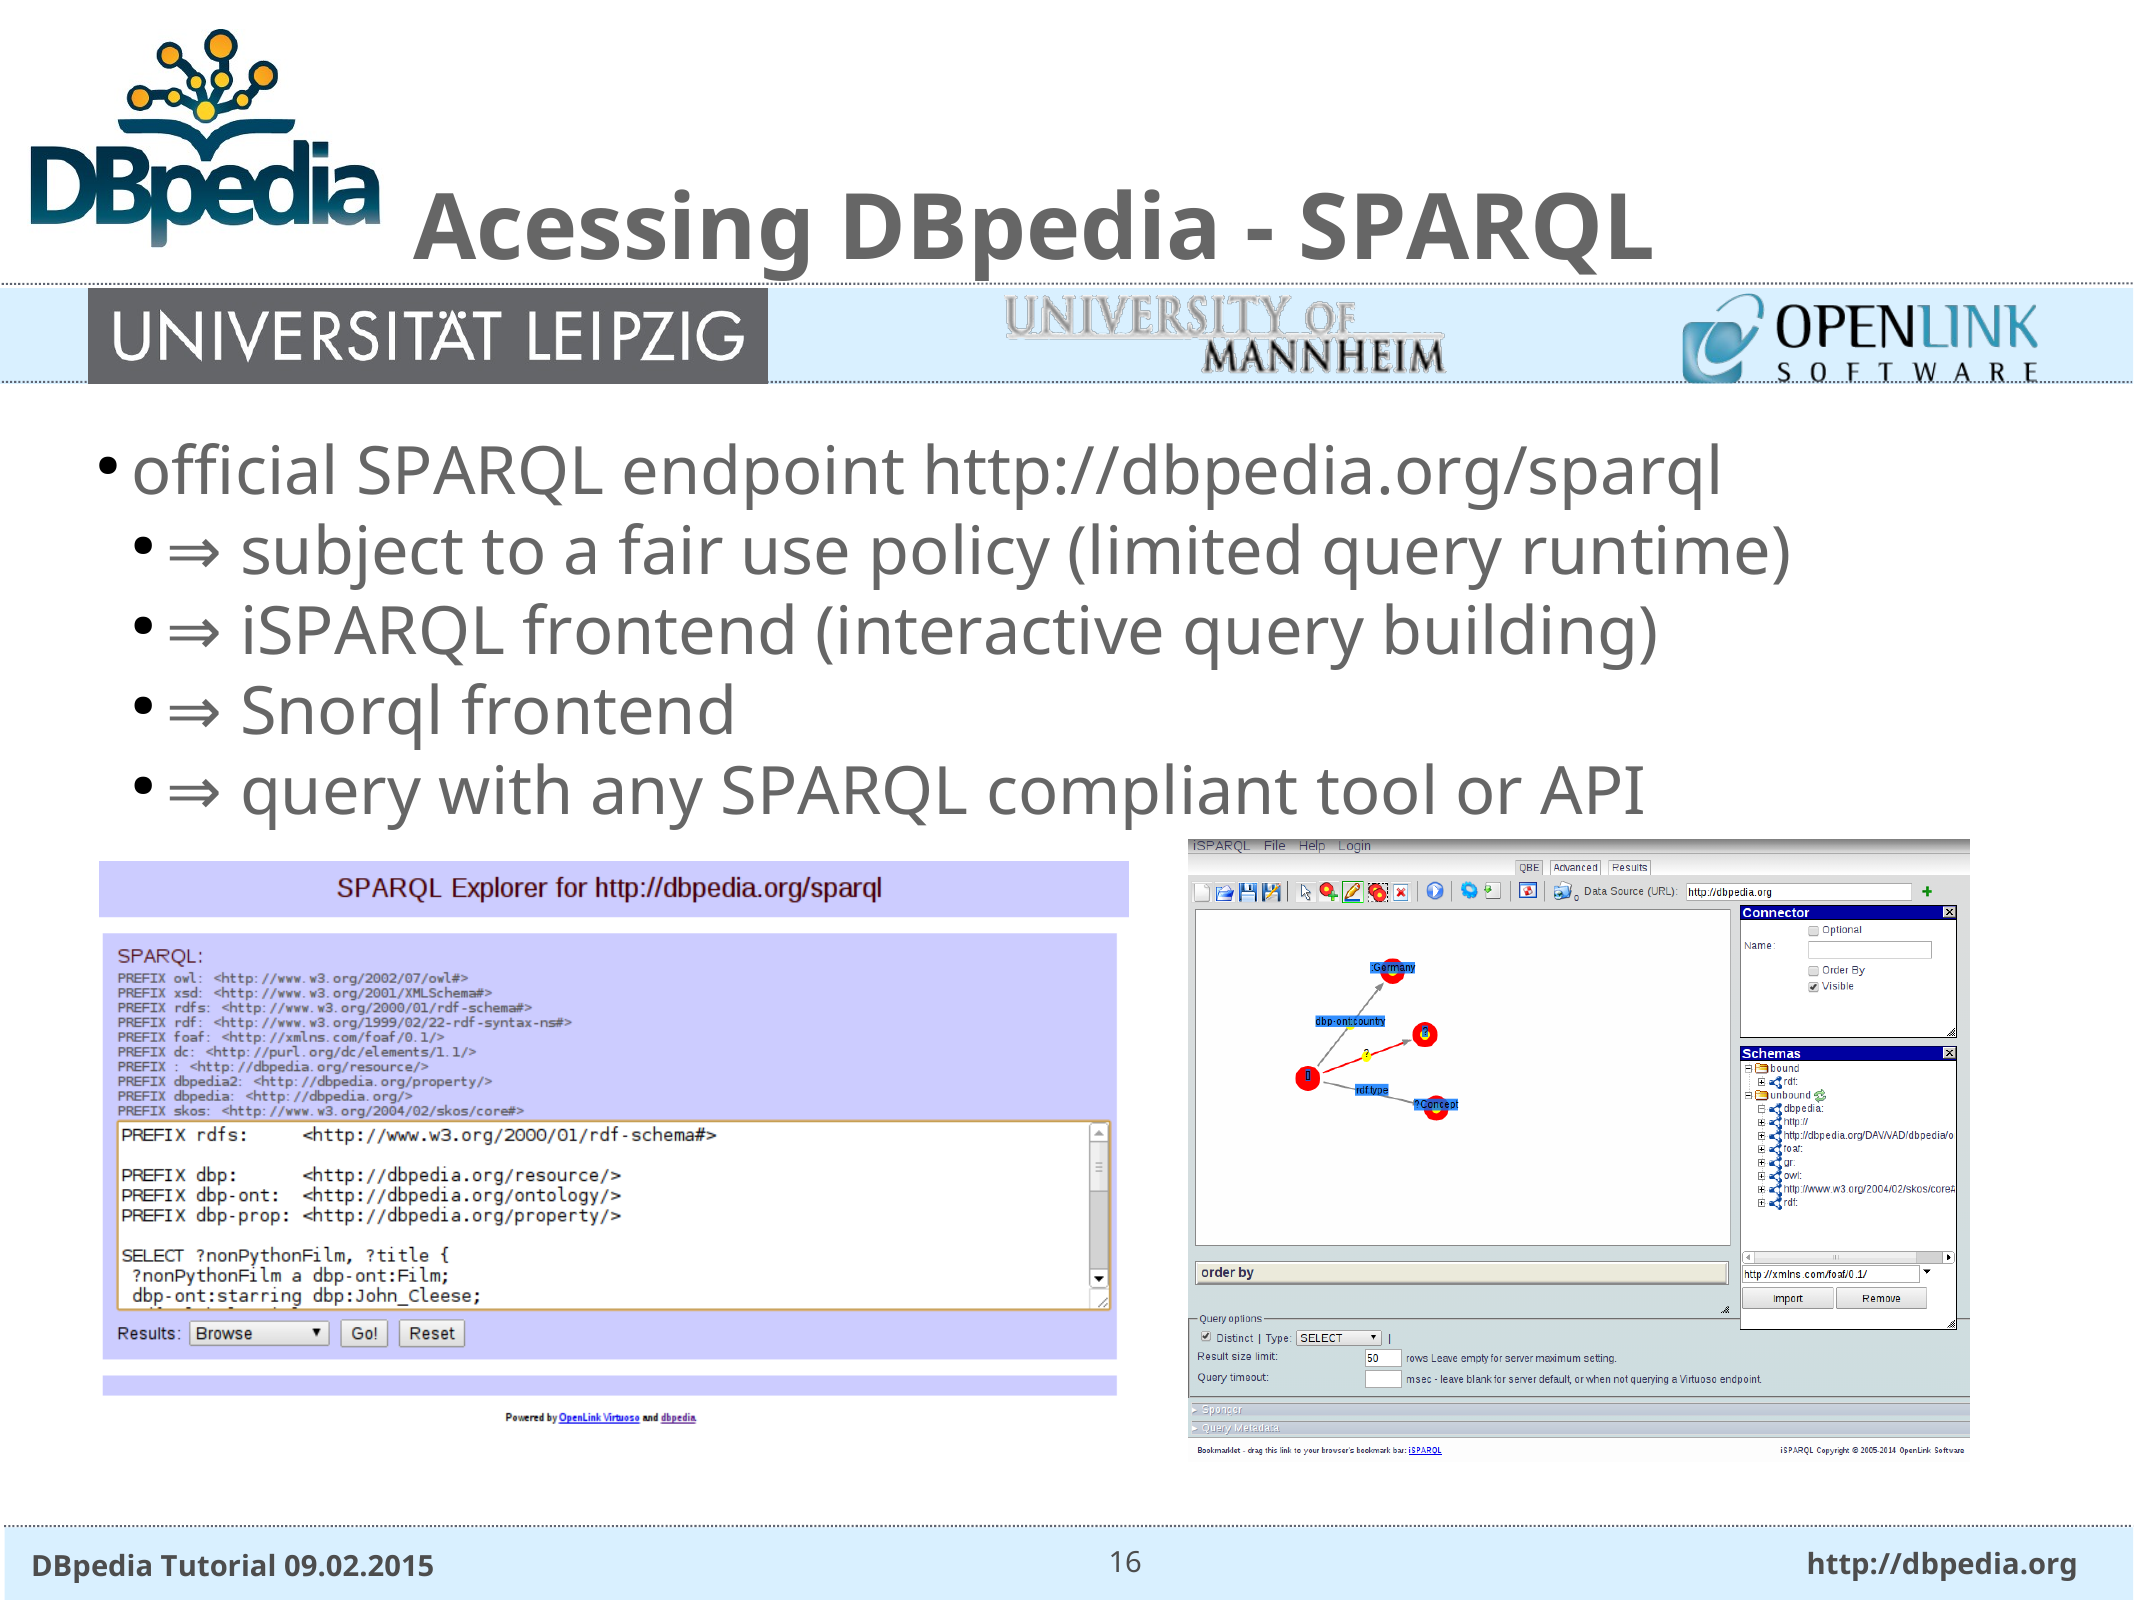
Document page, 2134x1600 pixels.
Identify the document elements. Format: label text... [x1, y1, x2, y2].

picture [99, 861, 1129, 1440]
picture [27, 29, 384, 250]
title Acessing DBpedia - SPARQL [413, 93, 2097, 278]
picture [1188, 839, 1970, 1462]
picture [88, 288, 768, 384]
picture [1682, 293, 2038, 384]
picture [1003, 295, 1447, 377]
text_box official SPARQL endpoint http://dbpedia.org/sparql ⇒ subject to a fair use policy (limited query runtime) ⇒ iSPARQL frontend (interactive query building) ⇒ Snorql frontend ⇒ query with any SPARQL compliant tool or API [81, 420, 2061, 835]
